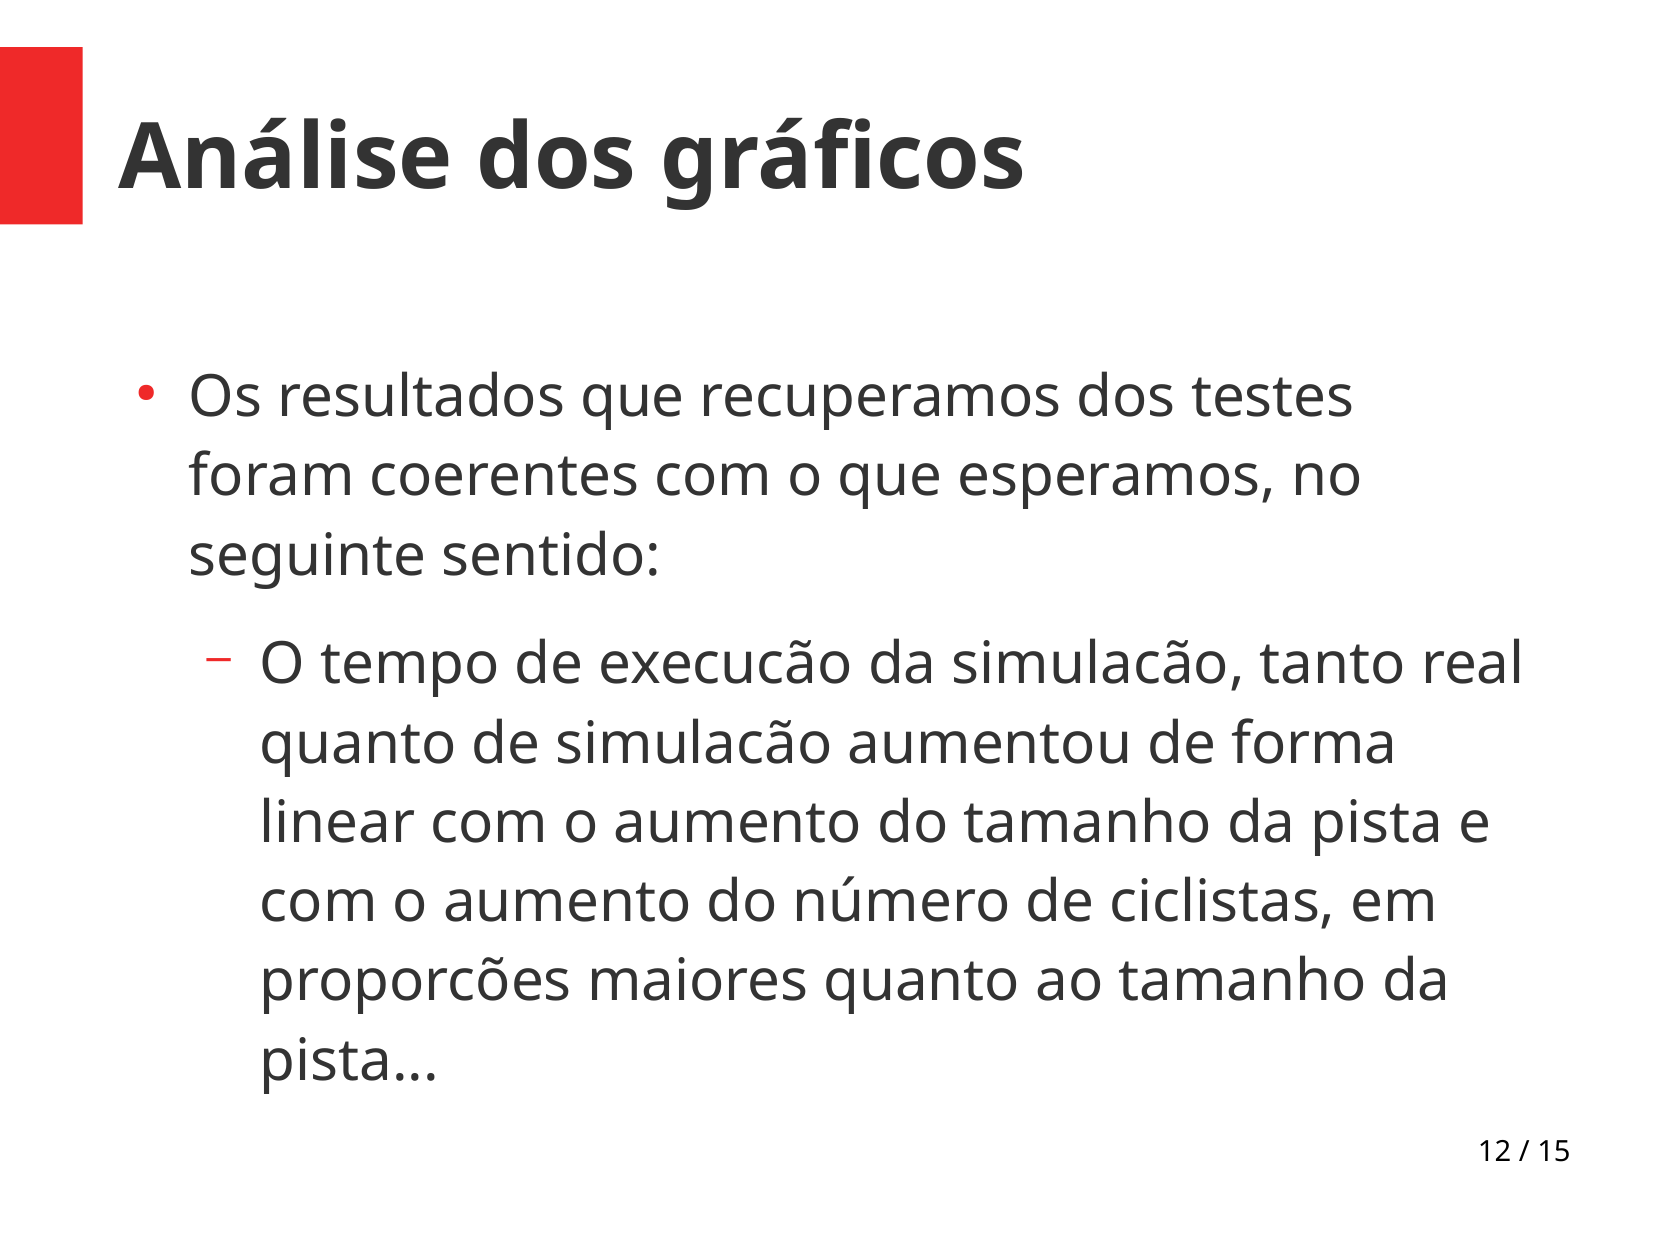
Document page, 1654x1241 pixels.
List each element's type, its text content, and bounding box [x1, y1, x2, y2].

title Análise dos gráficos [118, 49, 1571, 257]
list Os resultados que recuperamos dos testes foram coerentes com o que esperamos, no seguinte sentido: O tempo de execucão da simulacão, tanto real quanto de simulacão aumentou de forma linear com o aumento do tamanho da pista e com o aumento do número de ciclistas, em proporcões maiores quanto ao tamanho da pista... [118, 354, 1536, 1074]
